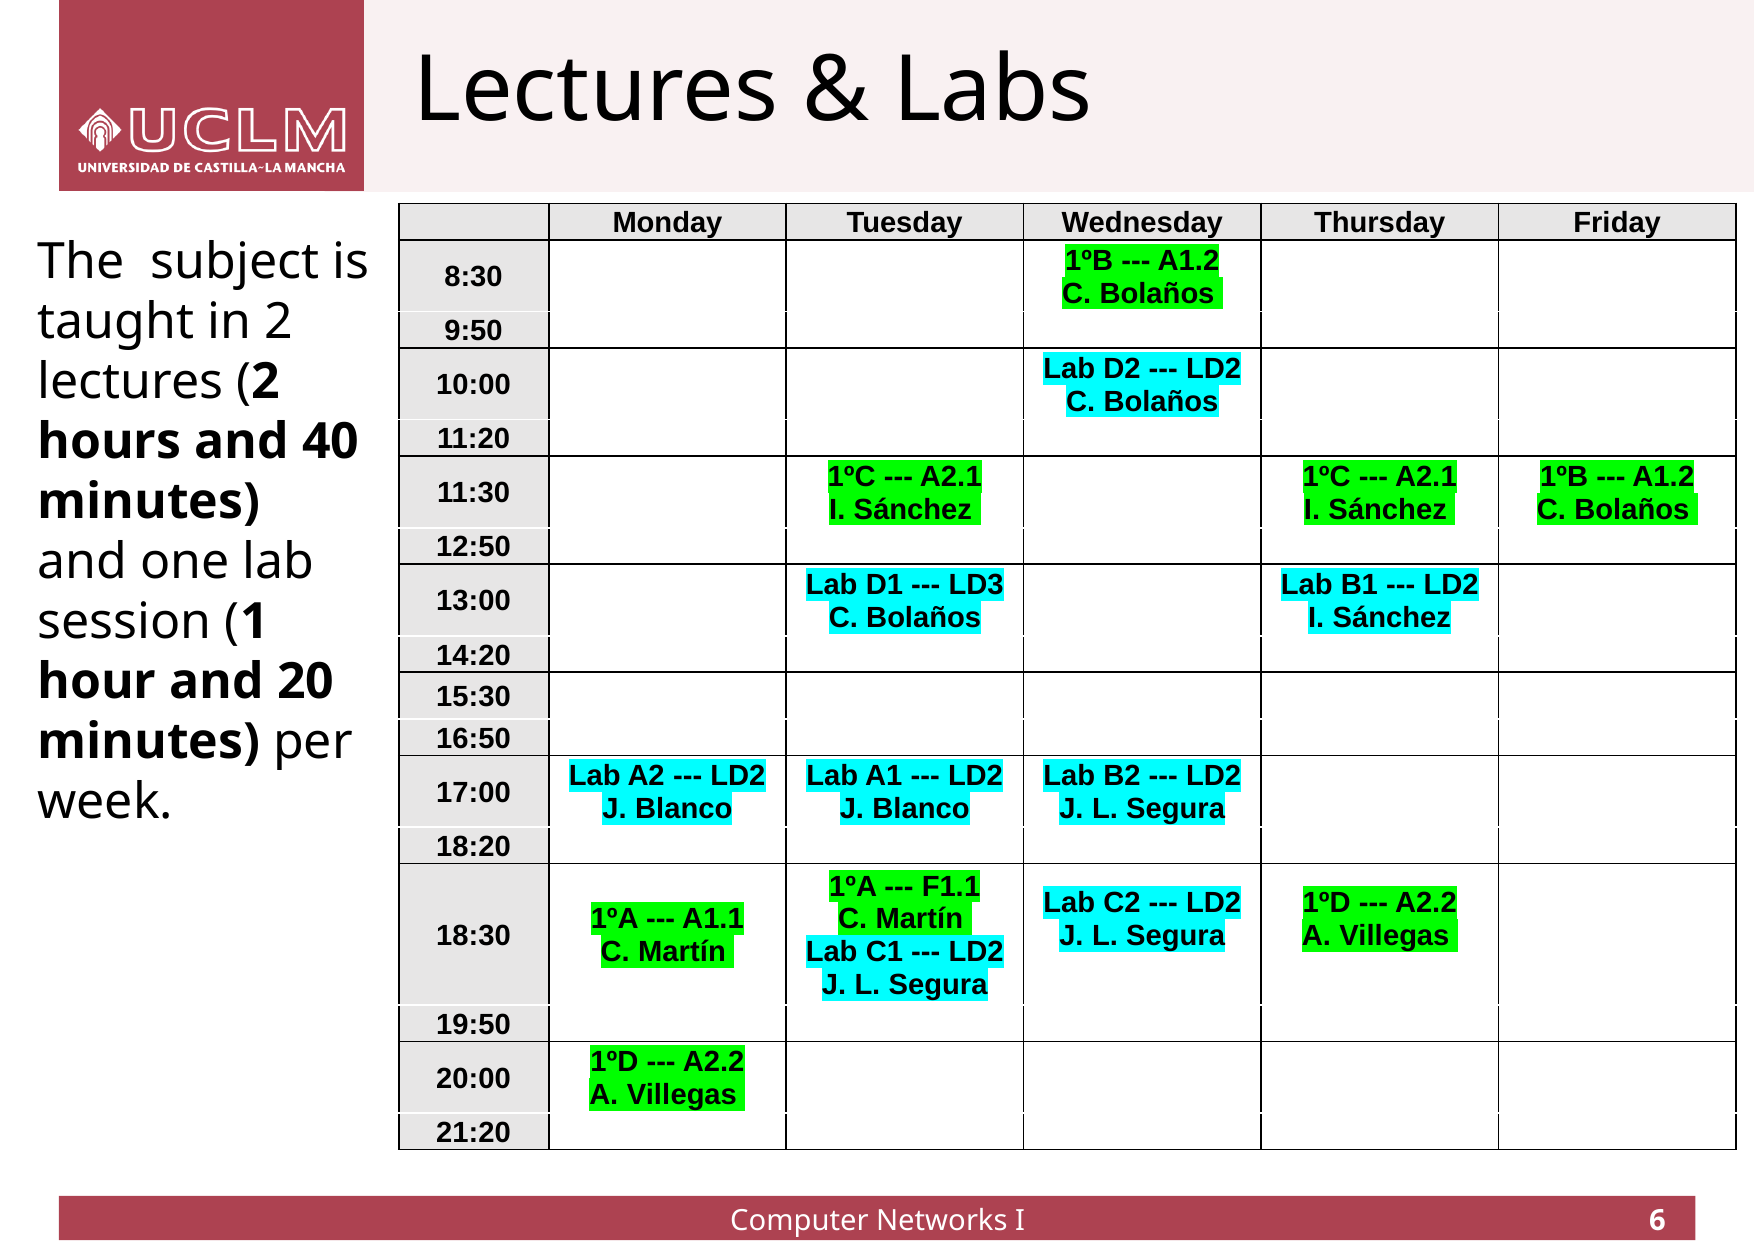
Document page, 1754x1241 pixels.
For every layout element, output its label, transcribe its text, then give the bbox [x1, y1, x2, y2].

table_cell [1499, 720, 1735, 755]
table_cell [550, 637, 785, 671]
table_cell [1262, 756, 1498, 826]
table_cell [550, 1006, 785, 1041]
table_cell [1024, 1114, 1260, 1149]
table_cell [1262, 349, 1498, 419]
table_cell Lab B2 --- LD2 J. L. Segura [1024, 756, 1260, 826]
table_cell 11:20 [400, 420, 548, 455]
table_cell [787, 349, 1023, 419]
table_cell 16:50 [400, 720, 548, 755]
table_cell [1499, 828, 1735, 863]
slide_number <number> [1257, 1200, 1666, 1236]
table_cell [550, 457, 785, 527]
table_cell [787, 420, 1023, 455]
table_header [400, 204, 548, 239]
table_cell [550, 529, 785, 563]
table_cell [1499, 1114, 1735, 1149]
table_cell Lab A2 --- LD2 J. Blanco [550, 756, 785, 826]
table_cell 11:30 [400, 457, 548, 527]
table_cell [1499, 1006, 1735, 1041]
table_cell [550, 349, 785, 419]
table_cell [1499, 637, 1735, 671]
table_cell [1499, 1042, 1735, 1112]
table_cell [1024, 673, 1260, 718]
table_cell [1499, 420, 1735, 455]
table_cell 8:30 [400, 241, 548, 311]
table_cell [1262, 312, 1498, 347]
table_cell [1262, 637, 1498, 671]
table_cell 1ºC --- A2.1 I. Sánchez [1262, 457, 1498, 527]
table_cell [1024, 1042, 1260, 1112]
table_cell [1262, 1114, 1498, 1149]
table_cell [1024, 637, 1260, 671]
table_cell 1ºB --- A1.2 C. Bolaños [1024, 241, 1260, 311]
table_cell 21:20 [400, 1114, 548, 1149]
table_cell [1499, 565, 1735, 635]
table_cell [787, 637, 1023, 671]
table_cell [787, 529, 1023, 563]
table_cell 1ºC --- A2.1 I. Sánchez [787, 457, 1023, 527]
table_cell [550, 720, 785, 755]
table_cell [1262, 529, 1498, 563]
table_cell [1262, 1042, 1498, 1112]
table_cell [1262, 673, 1498, 718]
table_cell [1024, 457, 1260, 527]
table_cell [1024, 529, 1260, 563]
table_cell 17:00 [400, 756, 548, 826]
table_cell [1262, 241, 1498, 311]
table_cell 1ºA --- A1.1 C. Martín [550, 864, 785, 1004]
table_cell [550, 673, 785, 718]
table_cell Lab D2 --- LD2 C. Bolaños [1024, 349, 1260, 419]
table_cell Lab D1 --- LD3 C. Bolaños [787, 565, 1023, 635]
table_cell [1024, 828, 1260, 863]
table_cell [550, 1114, 785, 1149]
table_cell 20:00 [400, 1042, 548, 1112]
table_cell 18:20 [400, 828, 548, 863]
table_cell [550, 565, 785, 635]
table_cell Lab B1 --- LD2 I. Sánchez [1262, 565, 1498, 635]
table_cell 12:50 [400, 529, 548, 563]
table_cell [1499, 673, 1735, 718]
table_header Wednesday [1024, 204, 1260, 239]
table_cell [787, 720, 1023, 755]
table_cell 1ºA --- F1.1 C. Martín Lab C1 --- LD2 J. L. Segura [787, 864, 1023, 1004]
table_cell [787, 241, 1023, 311]
table_cell [787, 1042, 1023, 1112]
table_cell 15:30 [400, 673, 548, 718]
table_cell 18:30 [400, 864, 548, 1004]
table_cell [787, 1114, 1023, 1149]
table_cell [787, 828, 1023, 863]
picture [59, 0, 364, 191]
table_cell 19:50 [400, 1006, 548, 1041]
table_cell Lab C2 --- LD2 J. L. Segura [1024, 864, 1260, 1004]
table_header Thursday [1262, 204, 1498, 239]
table_cell [1262, 828, 1498, 863]
table_cell 13:00 [400, 565, 548, 635]
table_cell 14:20 [400, 637, 548, 671]
table_cell [550, 241, 785, 311]
list The subject is taught in 2 lectures (2 hours and 40 minutes) and one lab session (1 hour and 20 minutes) per week. [37, 228, 376, 1126]
table_cell [550, 828, 785, 863]
table_cell 10:00 [400, 349, 548, 419]
table_cell [1024, 565, 1260, 635]
table_cell 9:50 [400, 312, 548, 347]
table_header Tuesday [787, 204, 1023, 239]
table_cell [787, 673, 1023, 718]
table_cell [1024, 312, 1260, 347]
table_cell [1499, 756, 1735, 826]
table_cell Lab A1 --- LD2 J. Blanco [787, 756, 1023, 826]
table_cell [787, 312, 1023, 347]
table_cell [1024, 420, 1260, 455]
footer Computer Networks I [599, 1200, 1156, 1236]
table_cell [550, 312, 785, 347]
table_cell [550, 420, 785, 455]
table_header Friday [1499, 204, 1735, 239]
table_cell 1ºB --- A1.2 C. Bolaños [1499, 457, 1735, 527]
table_cell 1ºD --- A2.2 A. Villegas [550, 1042, 785, 1112]
title Lectures & Labs [413, 0, 1667, 198]
table_cell [1499, 241, 1735, 311]
table_header Monday [550, 204, 785, 239]
table_cell [1262, 720, 1498, 755]
table_cell [1024, 720, 1260, 755]
table_cell [1262, 420, 1498, 455]
table_cell [1499, 349, 1735, 419]
table_cell [1499, 864, 1735, 1004]
table_cell 1ºD --- A2.2 A. Villegas [1262, 864, 1498, 1004]
table_cell [1499, 529, 1735, 563]
table_cell [1262, 1006, 1498, 1041]
table_cell [1499, 312, 1735, 347]
table_cell [787, 1006, 1023, 1041]
table_cell [1024, 1006, 1260, 1041]
